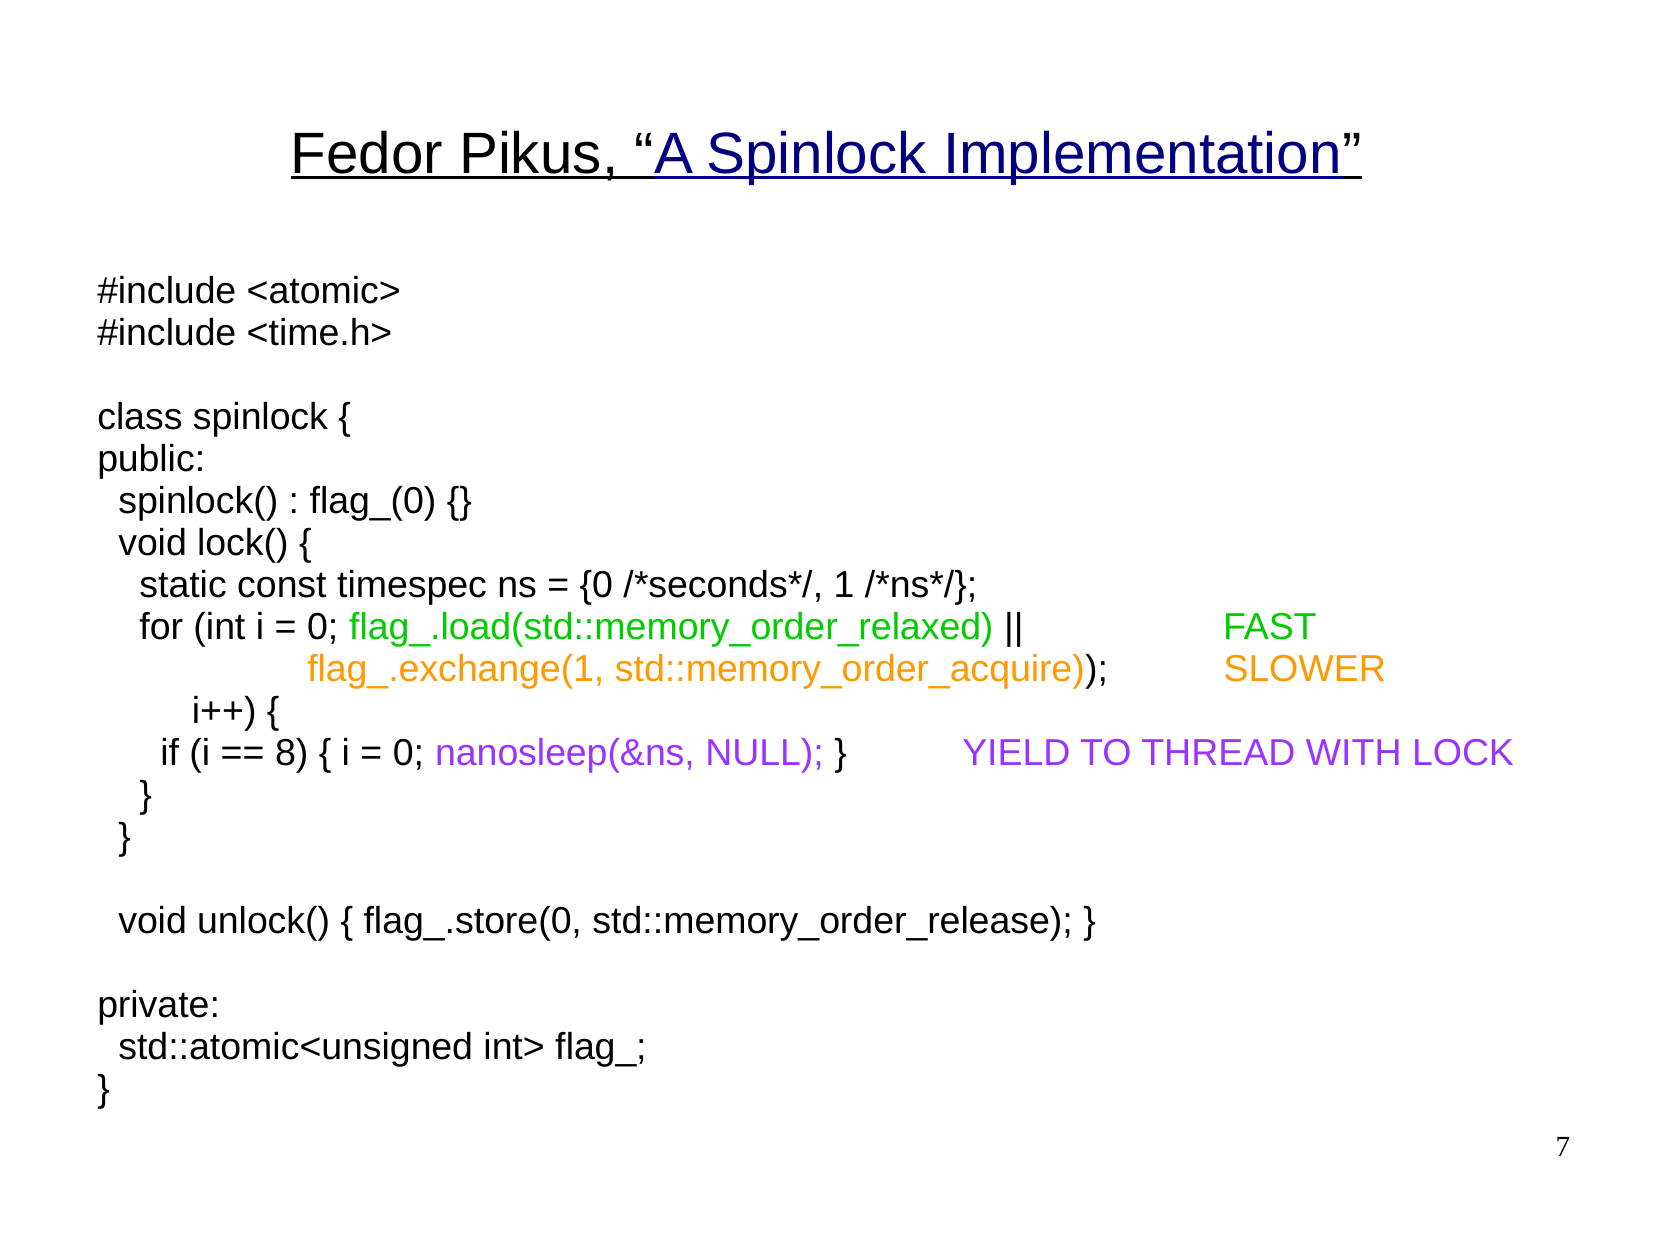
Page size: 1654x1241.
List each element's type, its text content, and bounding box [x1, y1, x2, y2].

text_box #include <atomic> #include <time.h> class spinlock { public: spinlock() : flag_(0) {} void lock() { static const timespec ns = {0 /*seconds*/, 1 /*ns*/}; for (int i = 0; flag_.load(std::memory_order_relaxed) || FAST flag_.exchange(1, std::memory_order_acquire)); SLOWER i++) { if (i == 8) { i = 0; nanosleep(&ns, NULL); } YIELD TO THREAD WITH LOCK } } void unlock() { flag_.store(0, std::memory_order_release); } private: std::atomic<unsigned int> flag_; } [82, 262, 1613, 1163]
title Fedor Pikus, “A Spinlock Implementation” [82, 49, 1571, 257]
